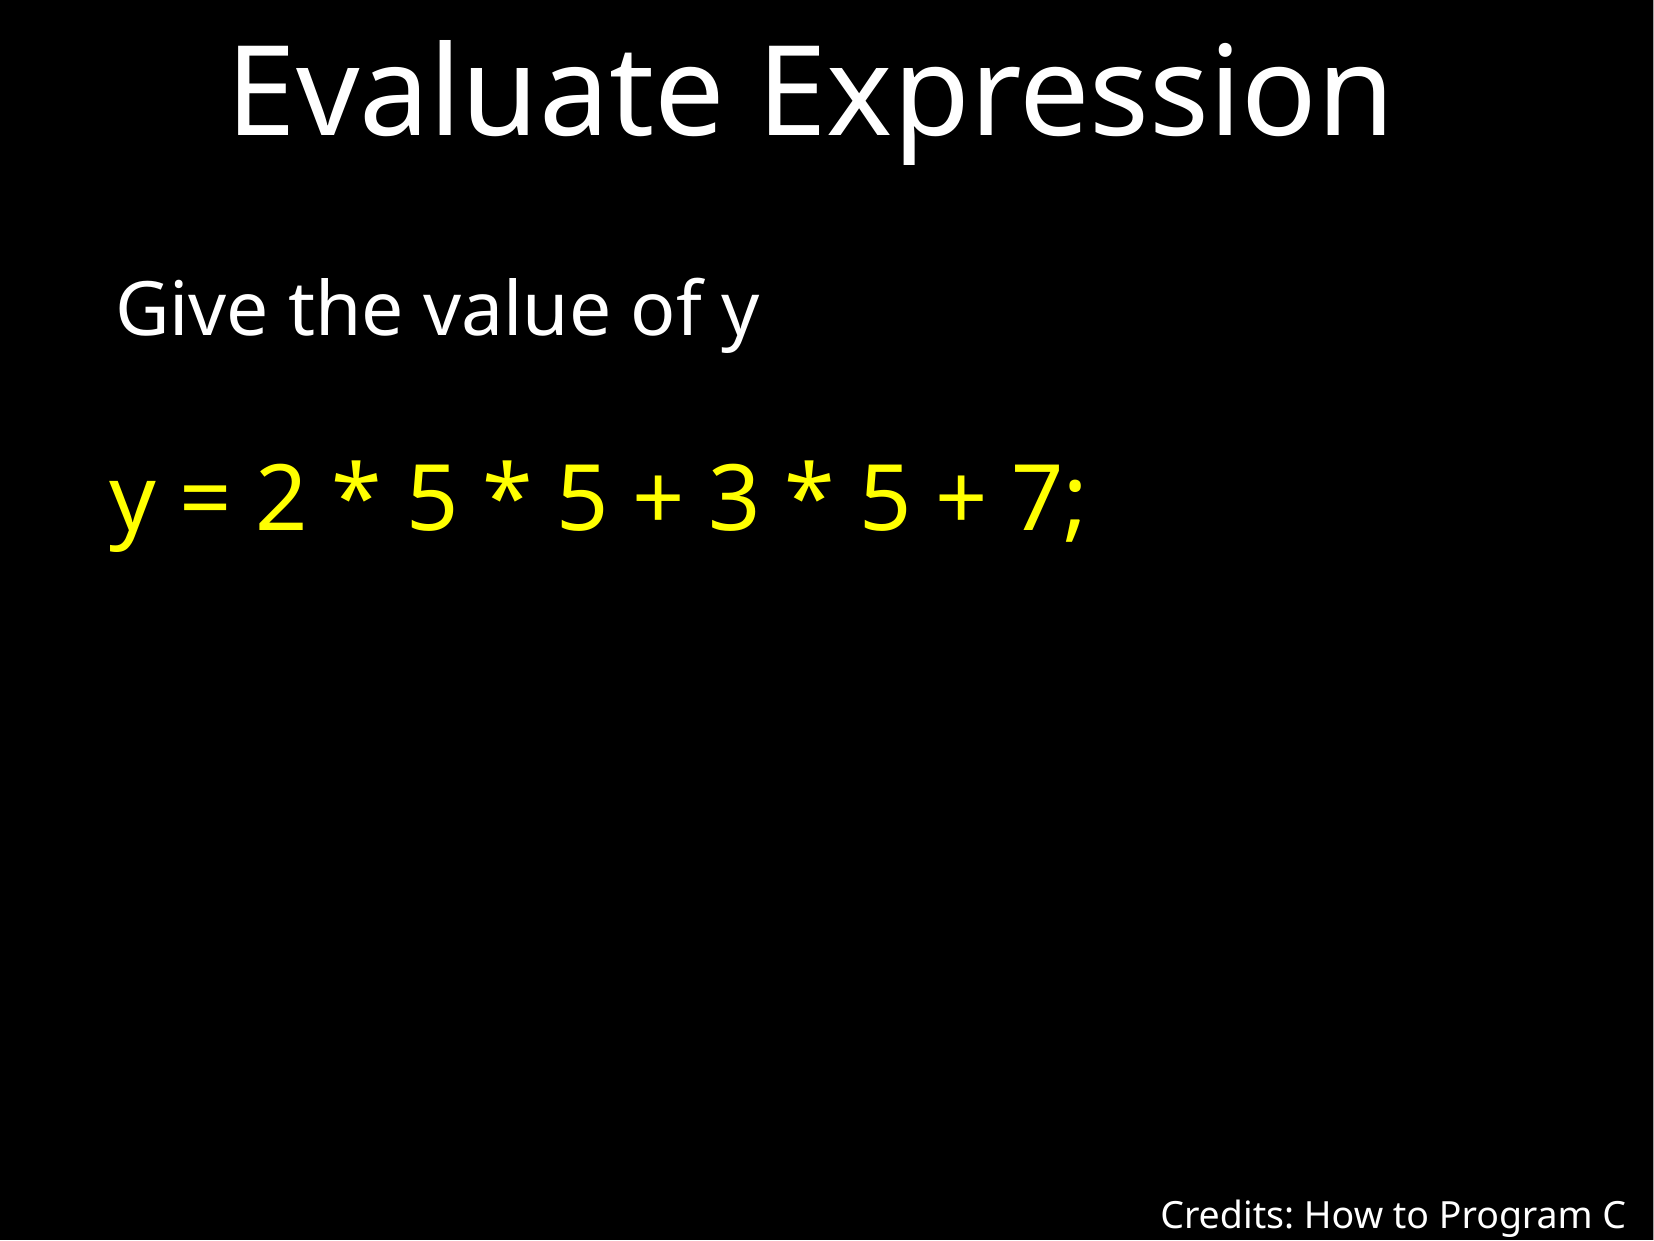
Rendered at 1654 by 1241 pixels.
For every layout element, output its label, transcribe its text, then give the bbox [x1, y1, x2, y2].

text_box Evaluate Expression [211, 0, 1442, 231]
text_box y = 2 * 5 * 5 + 3 * 5 + 7; [94, 424, 1555, 562]
text_box Credits: How to Program C [1145, 1181, 1647, 1241]
text_box Give the value of y [100, 248, 949, 384]
